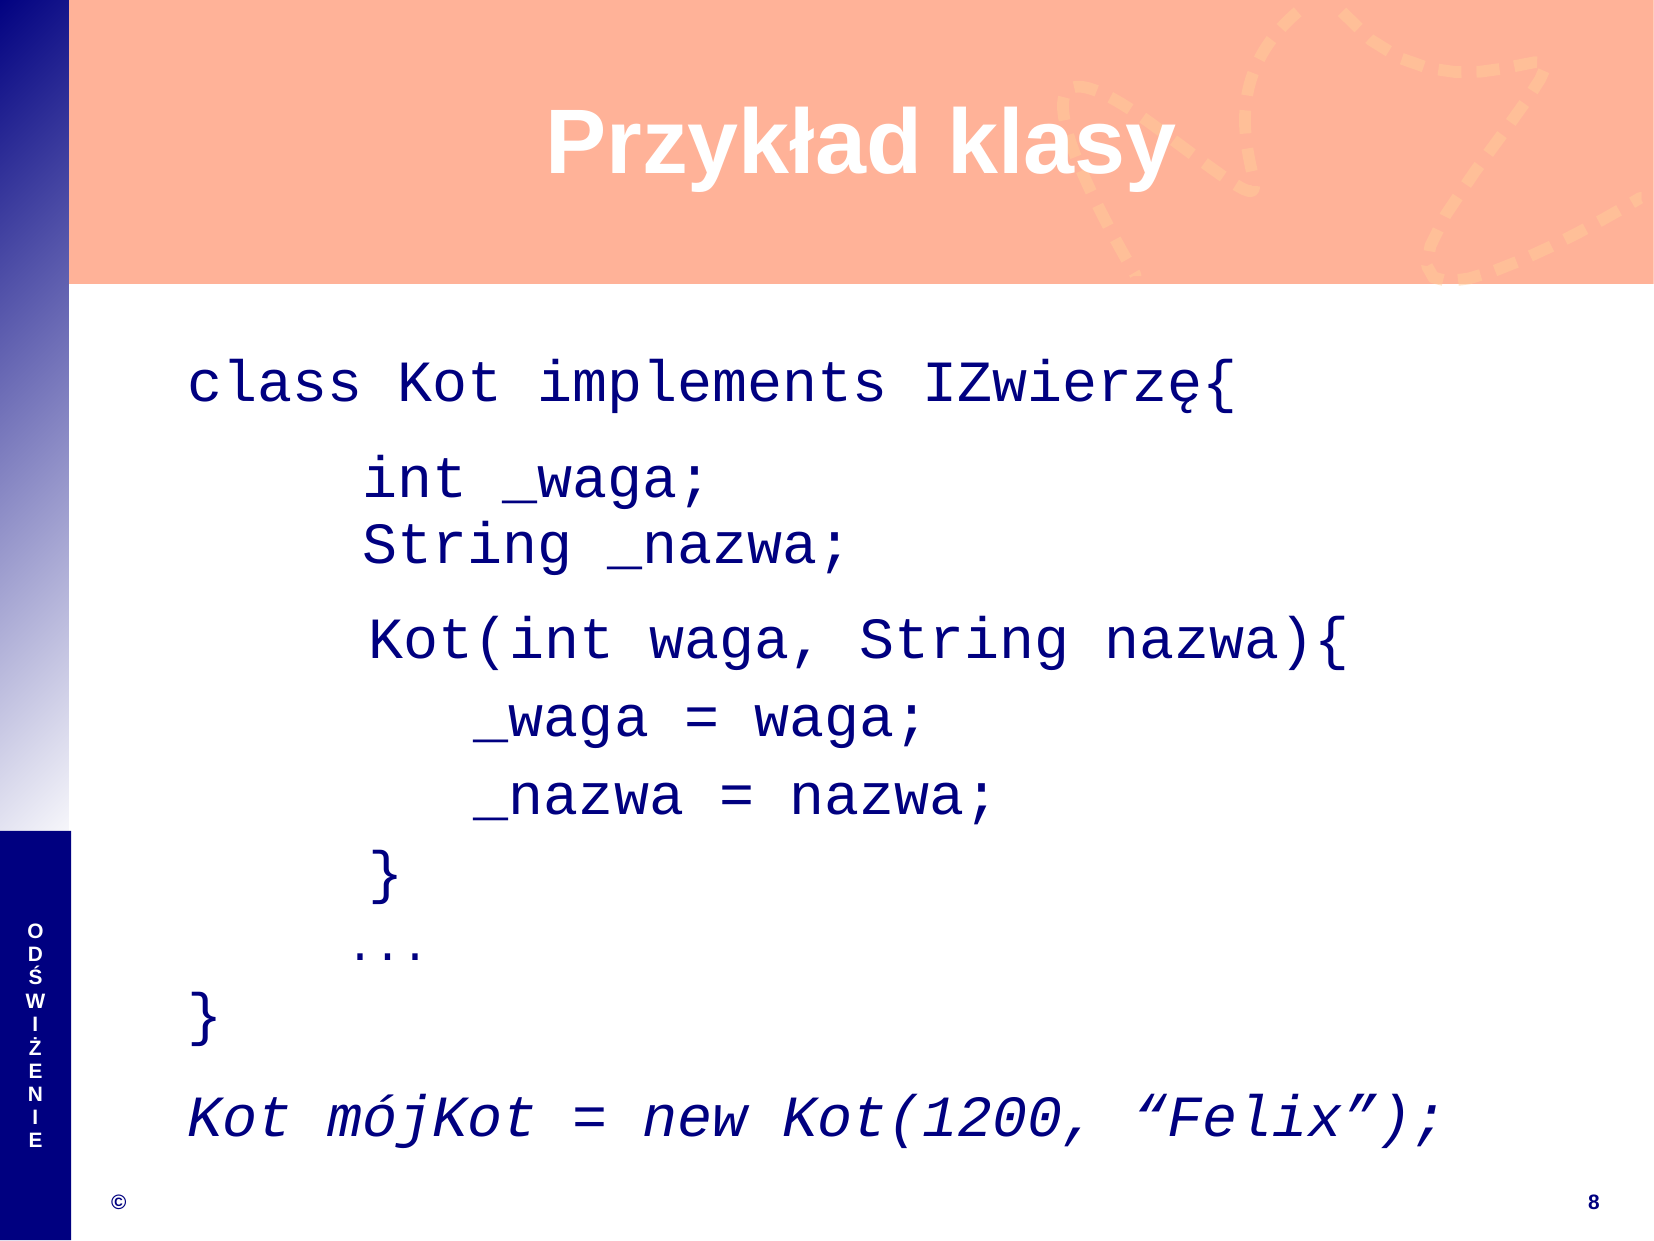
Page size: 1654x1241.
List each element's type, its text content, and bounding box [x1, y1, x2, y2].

title Przykład klasy [69, 37, 1654, 246]
list class Kot implements IZwierzę{ int _waga; String _nazwa; Kot(int waga, String nazwa){ _waga = waga; _nazwa = nazwa; } ... } Kot mójKot = new Kot(1200, “Felix”); [169, 353, 1554, 1123]
text_box O D Ś W I Ż E N I E [0, 831, 71, 1241]
